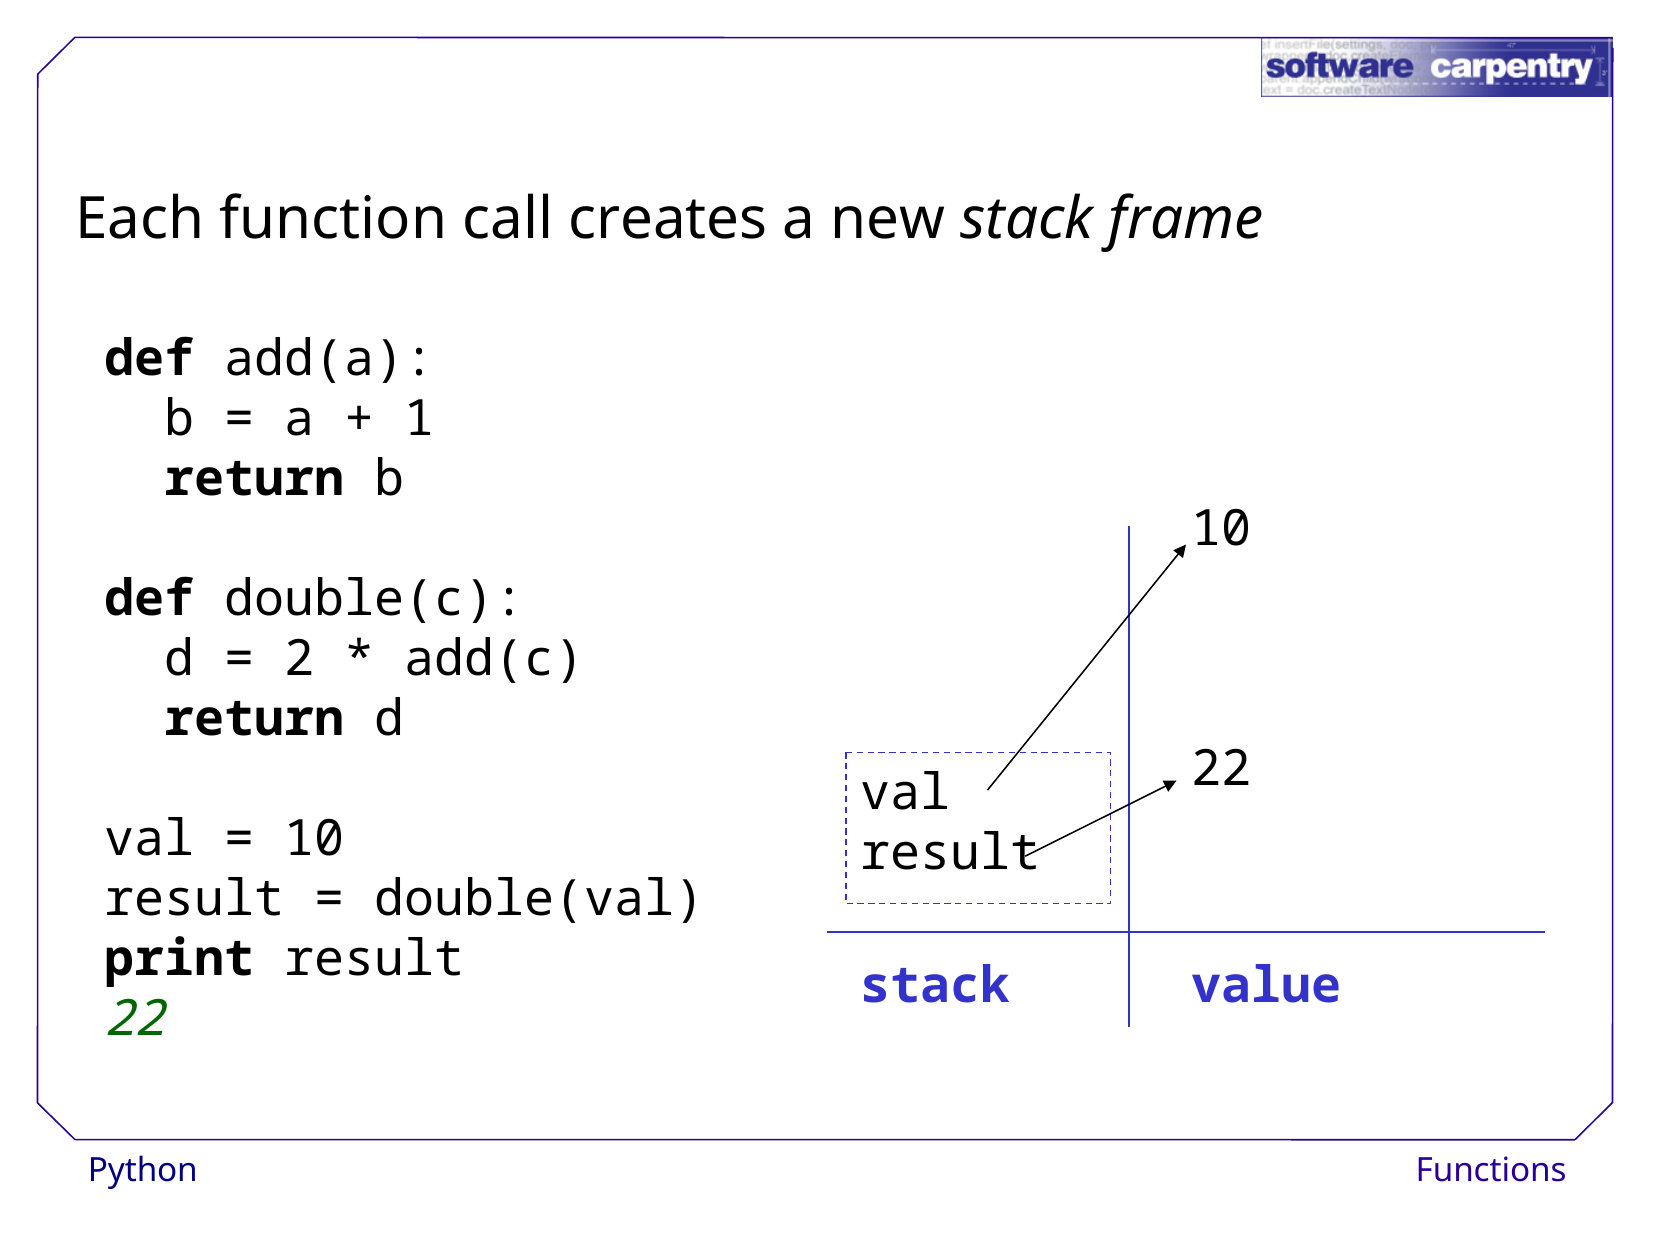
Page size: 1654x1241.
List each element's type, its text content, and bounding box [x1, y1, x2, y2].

text_box def add(a): b = a + 1 return b def double(c): d = 2 * add(c) return d val = 10 result = double(val) print result 22 [89, 317, 790, 1074]
text_box val result [845, 752, 1111, 904]
text_box Each function call creates a new stack frame [60, 138, 1429, 259]
text_box value [1176, 950, 1442, 1027]
text_box stack [845, 950, 1111, 1027]
picture [1261, 39, 1613, 97]
text_box 10 22 [1176, 487, 1583, 847]
